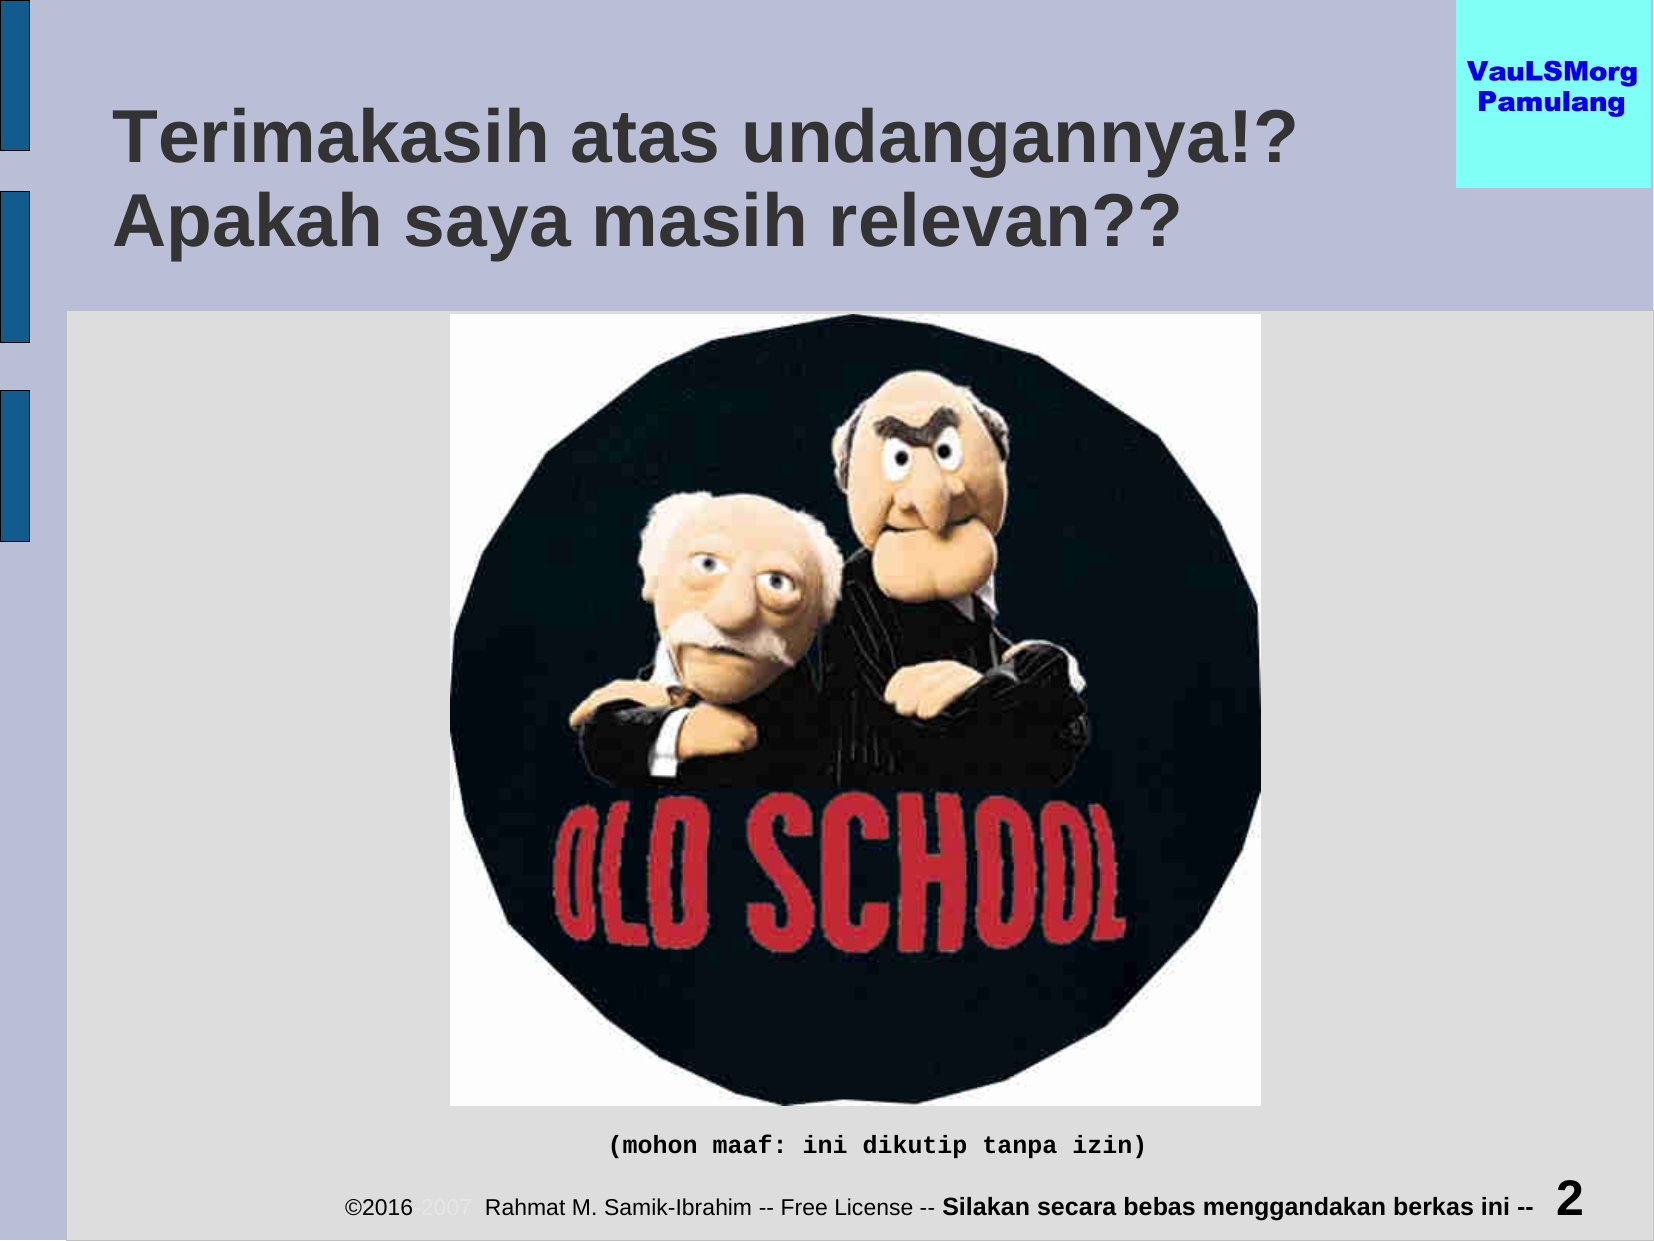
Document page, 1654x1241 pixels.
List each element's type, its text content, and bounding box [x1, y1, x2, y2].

text_box (mohon maaf: ini dikutip tanpa izin) [592, 1125, 1163, 1169]
title Terimakasih atas undangannya!? Apakah saya masih relevan?? [112, 75, 1426, 283]
picture [450, 314, 1261, 1106]
picture [1456, 0, 1651, 188]
